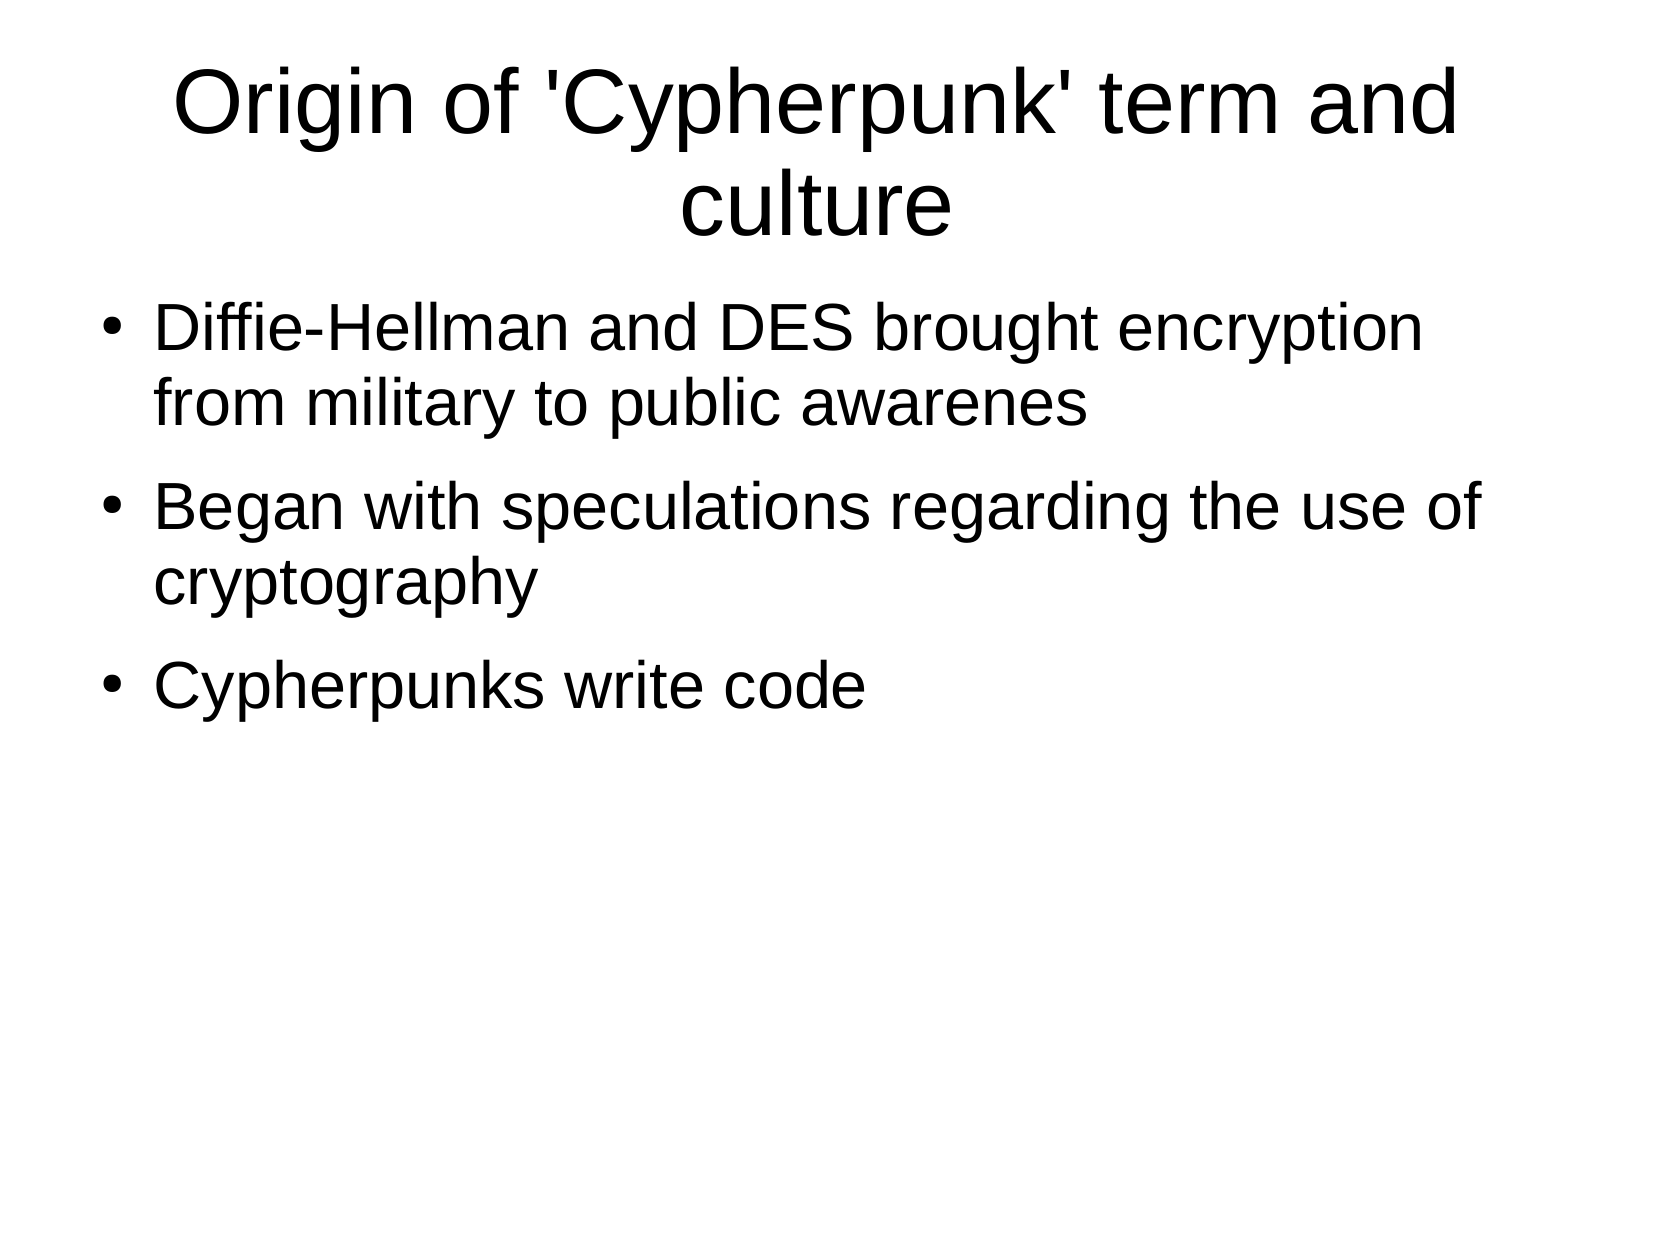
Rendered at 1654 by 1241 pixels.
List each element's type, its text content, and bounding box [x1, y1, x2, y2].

title Origin of 'Cypherpunk' term and culture [30, 49, 1606, 257]
list Diffie-Hellman and DES brought encryption from military to public awarenes Began with speculations regarding the use of cryptography Cypherpunks write code [82, 290, 1538, 1010]
